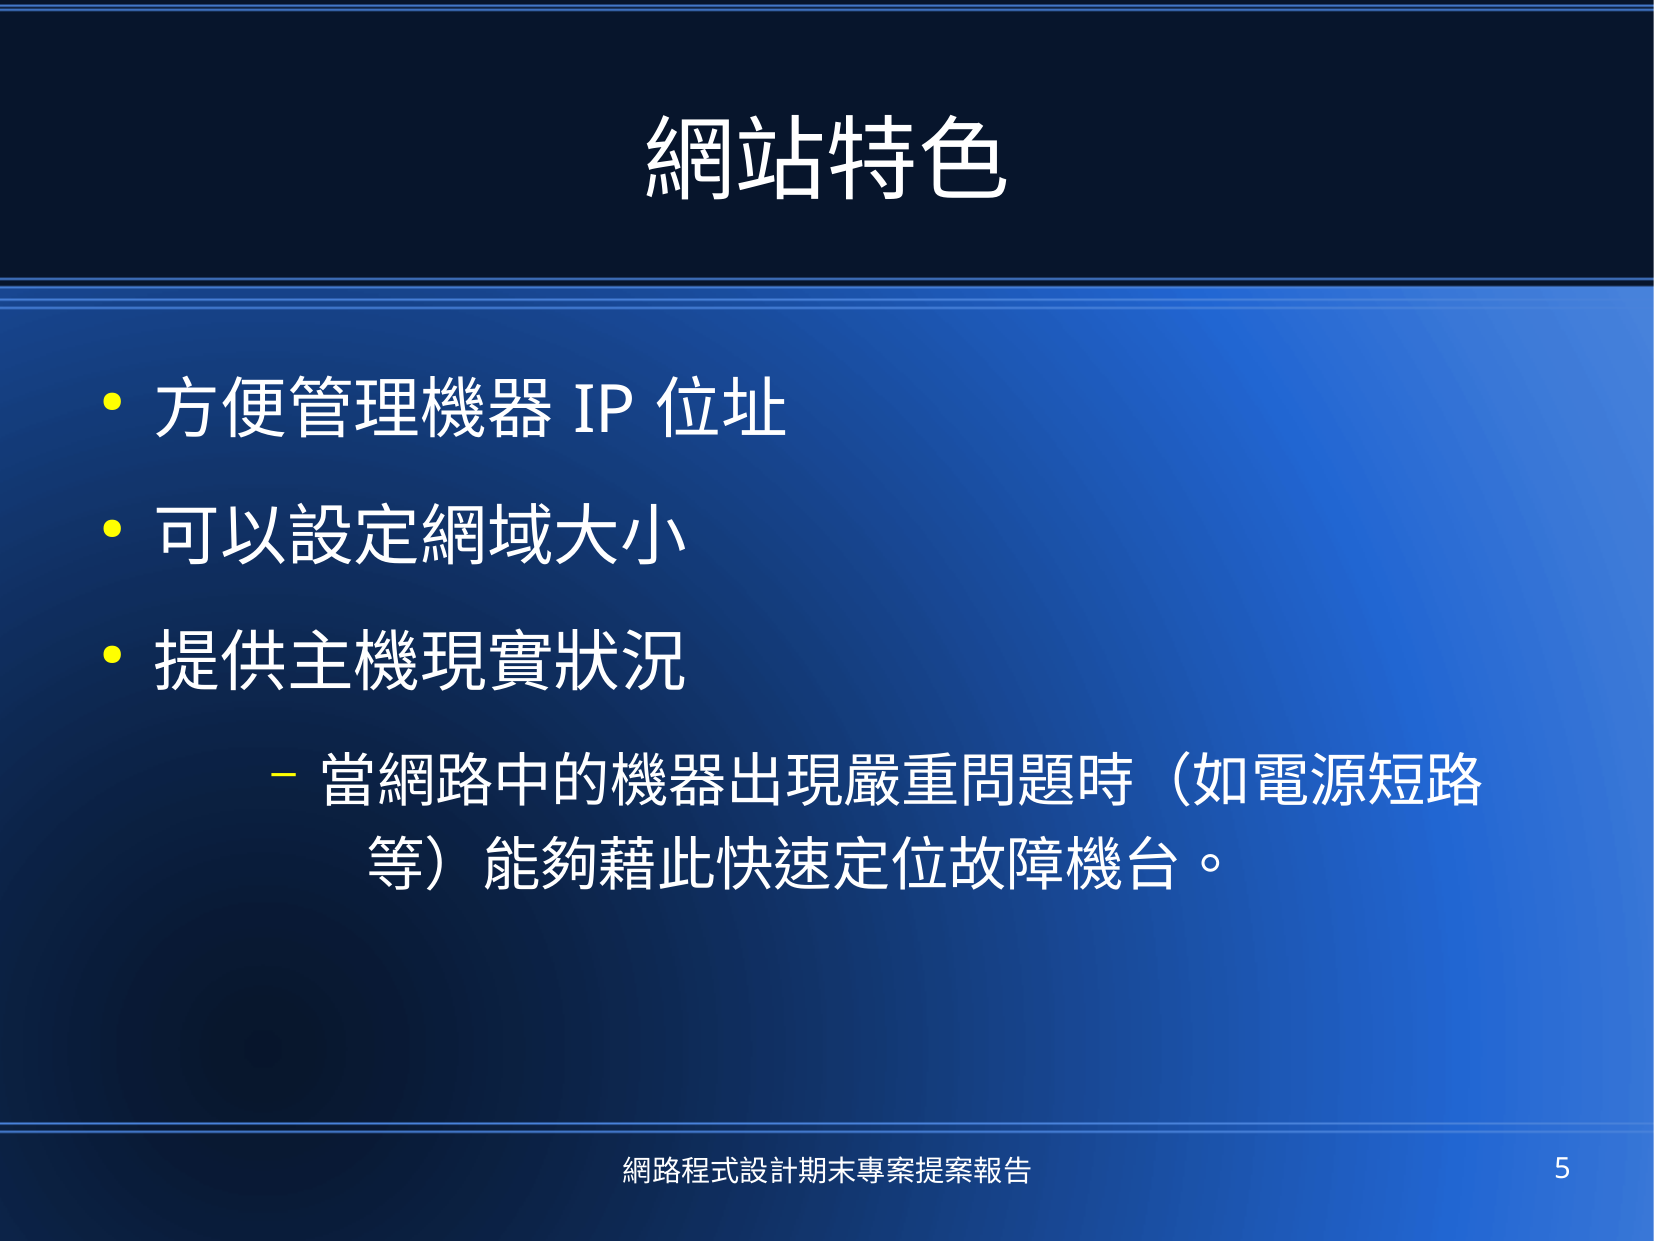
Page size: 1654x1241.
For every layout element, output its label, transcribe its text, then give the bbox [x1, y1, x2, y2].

picture [0, 0, 1654, 1241]
title 網站特色 [82, 49, 1571, 257]
list 方便管理機器IP位址 可以設定網域大小 提供主機現實狀況 當網路中的機器出現嚴重問題時（如電源短路等）能夠藉此快速定位故障機台。 [82, 355, 1571, 871]
